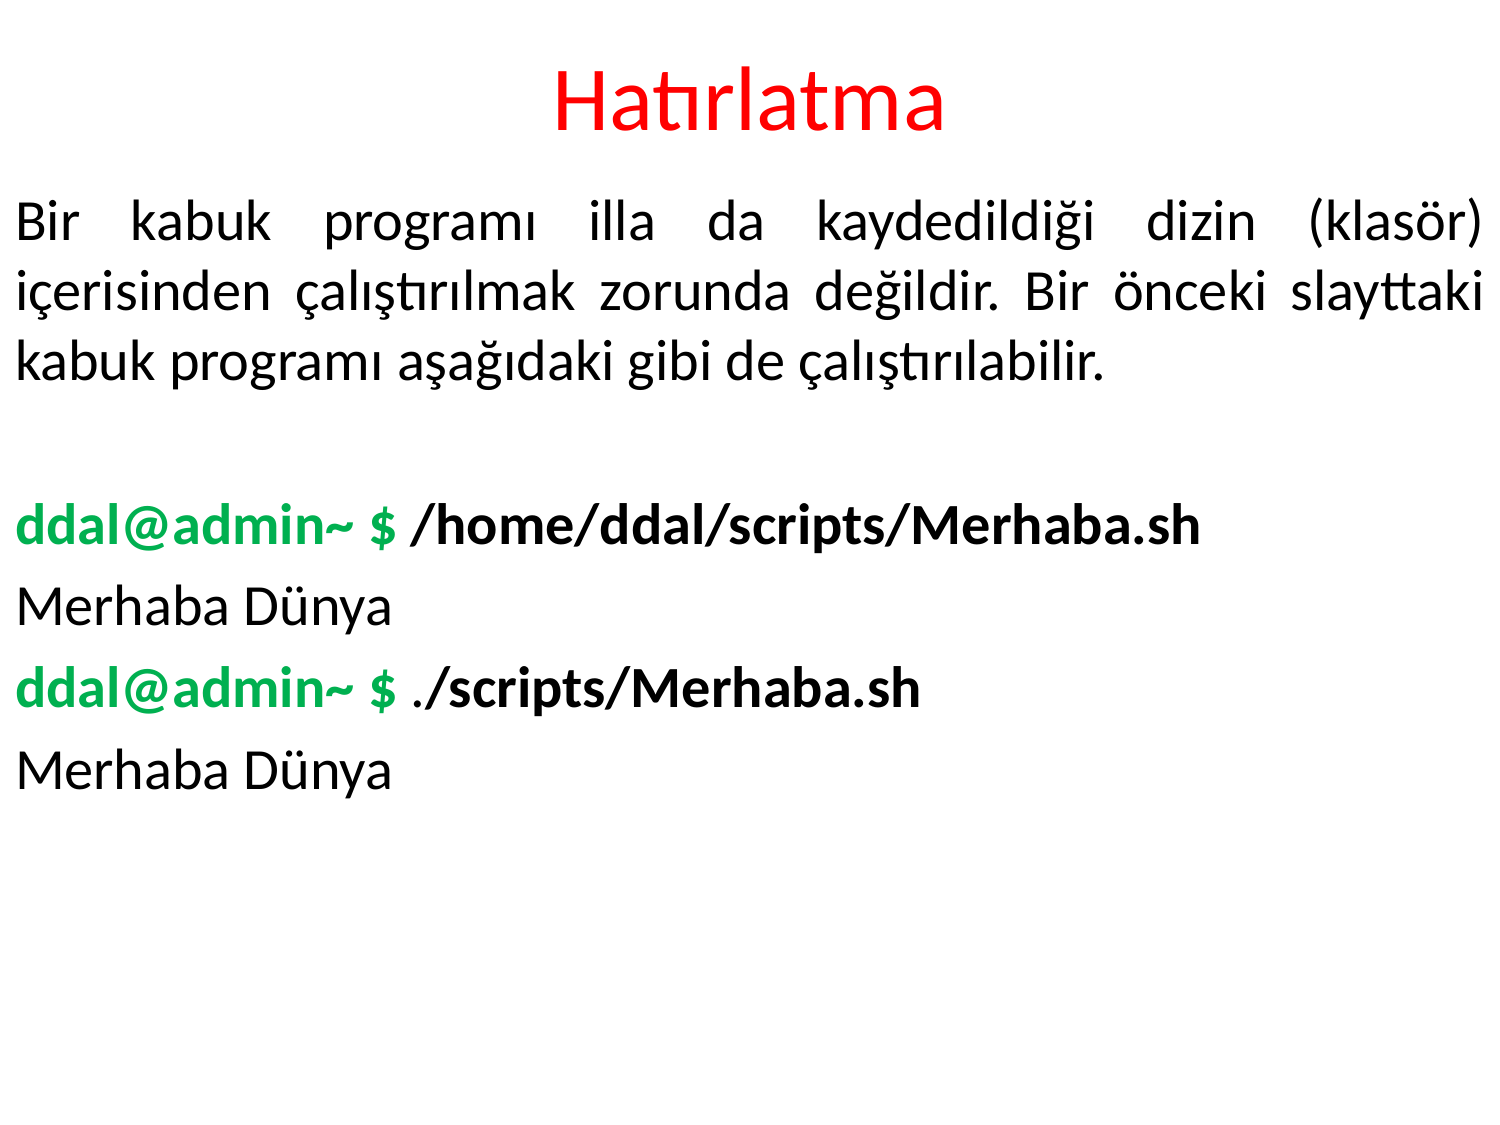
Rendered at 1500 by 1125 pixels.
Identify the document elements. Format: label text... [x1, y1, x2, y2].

title Hatırlatma [0, 0, 1500, 174]
list Bir kabuk programı illa da kaydedildiği dizin (klasör) içerisinden çalıştırılmak zorunda değildir. Bir önceki slayttaki kabuk programı aşağıdaki gibi de çalıştırılabilir. ddal@admin~ $ /home/ddal/scripts/Merhaba.sh Merhaba Dünya ddal@admin~ $ ./scripts/Merhaba.sh Merhaba Dünya [0, 174, 1500, 1125]
